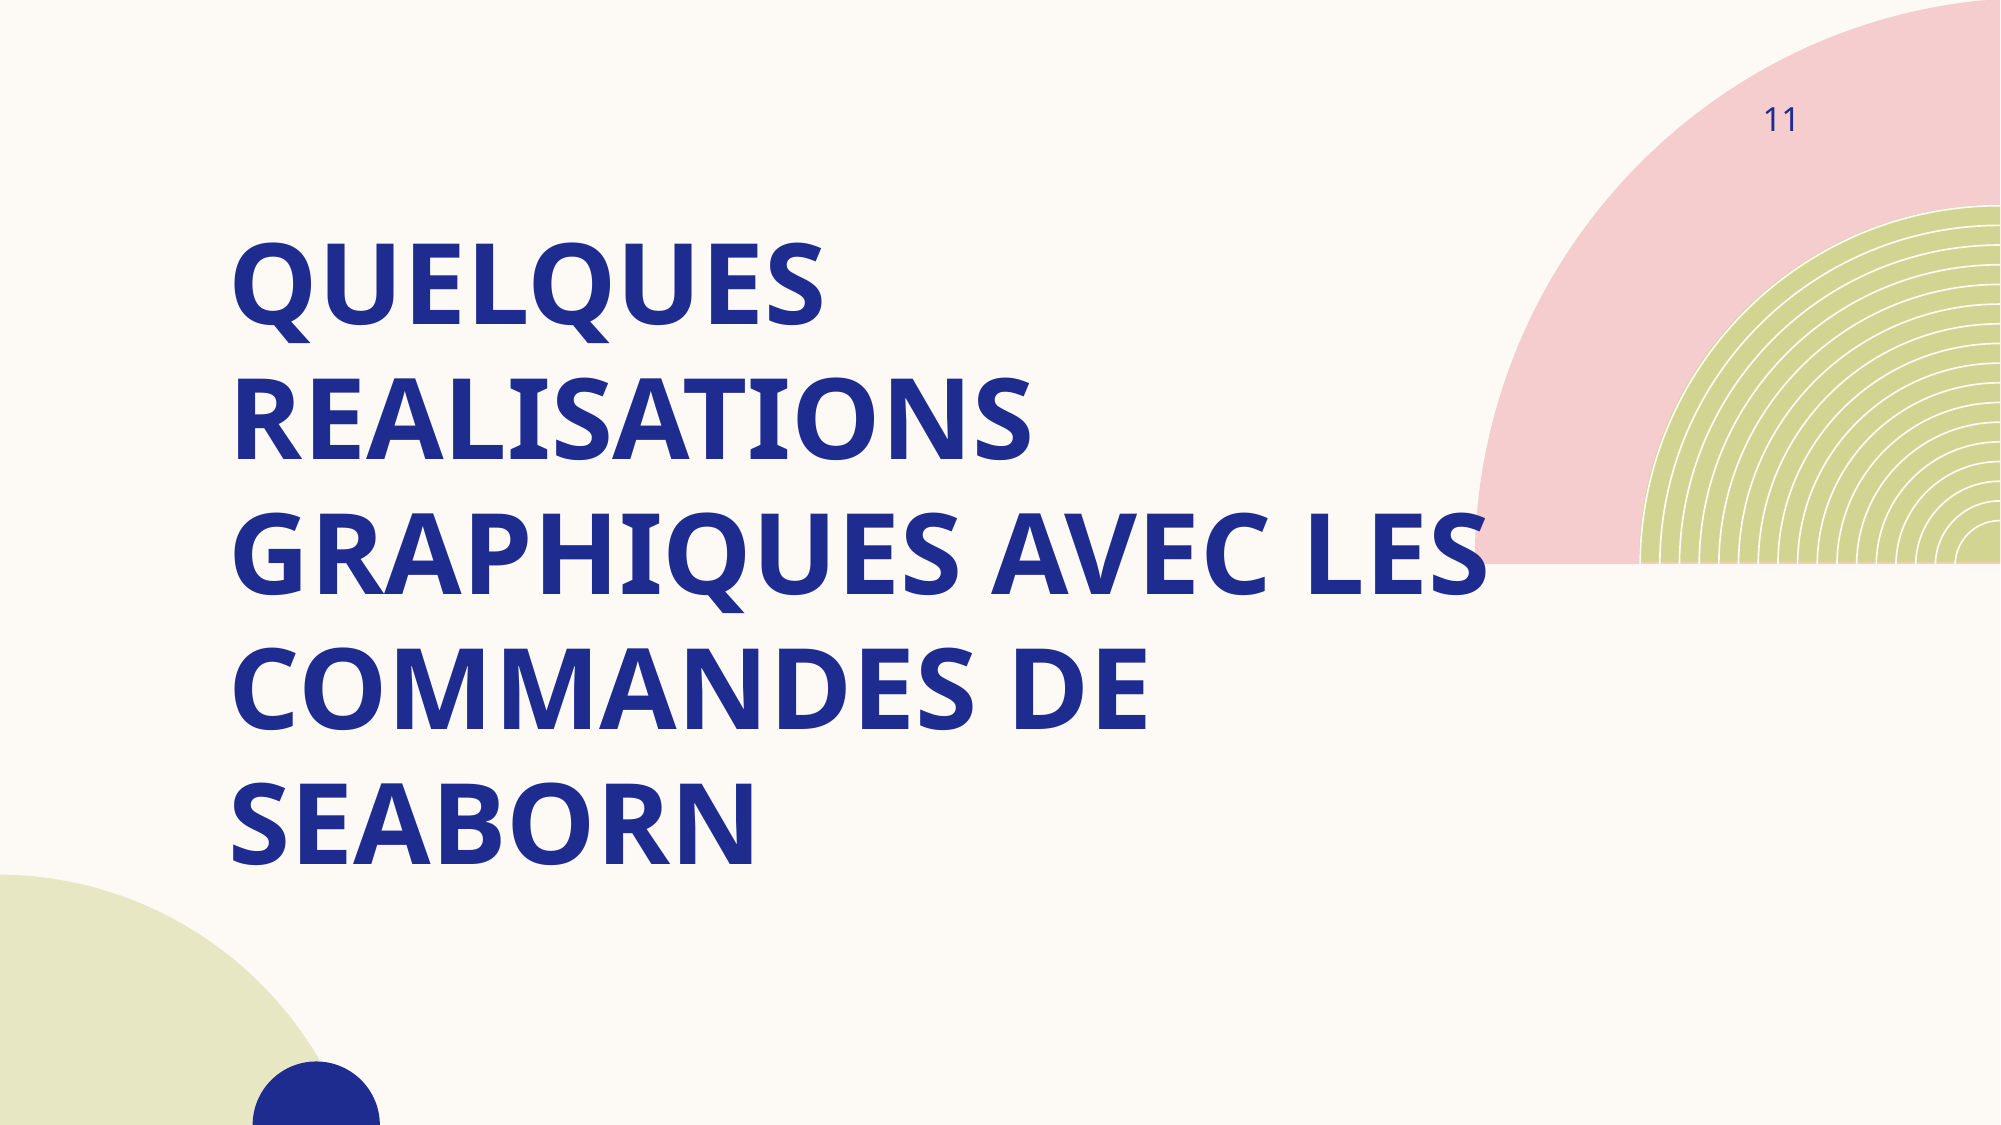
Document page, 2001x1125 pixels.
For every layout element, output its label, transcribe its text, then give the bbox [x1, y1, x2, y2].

title QUELQUES REALISAtiONS GRAPHIQUES AVEC Les commandes de SEABORN [213, 100, 1569, 888]
text_box [1747, 82, 1910, 160]
